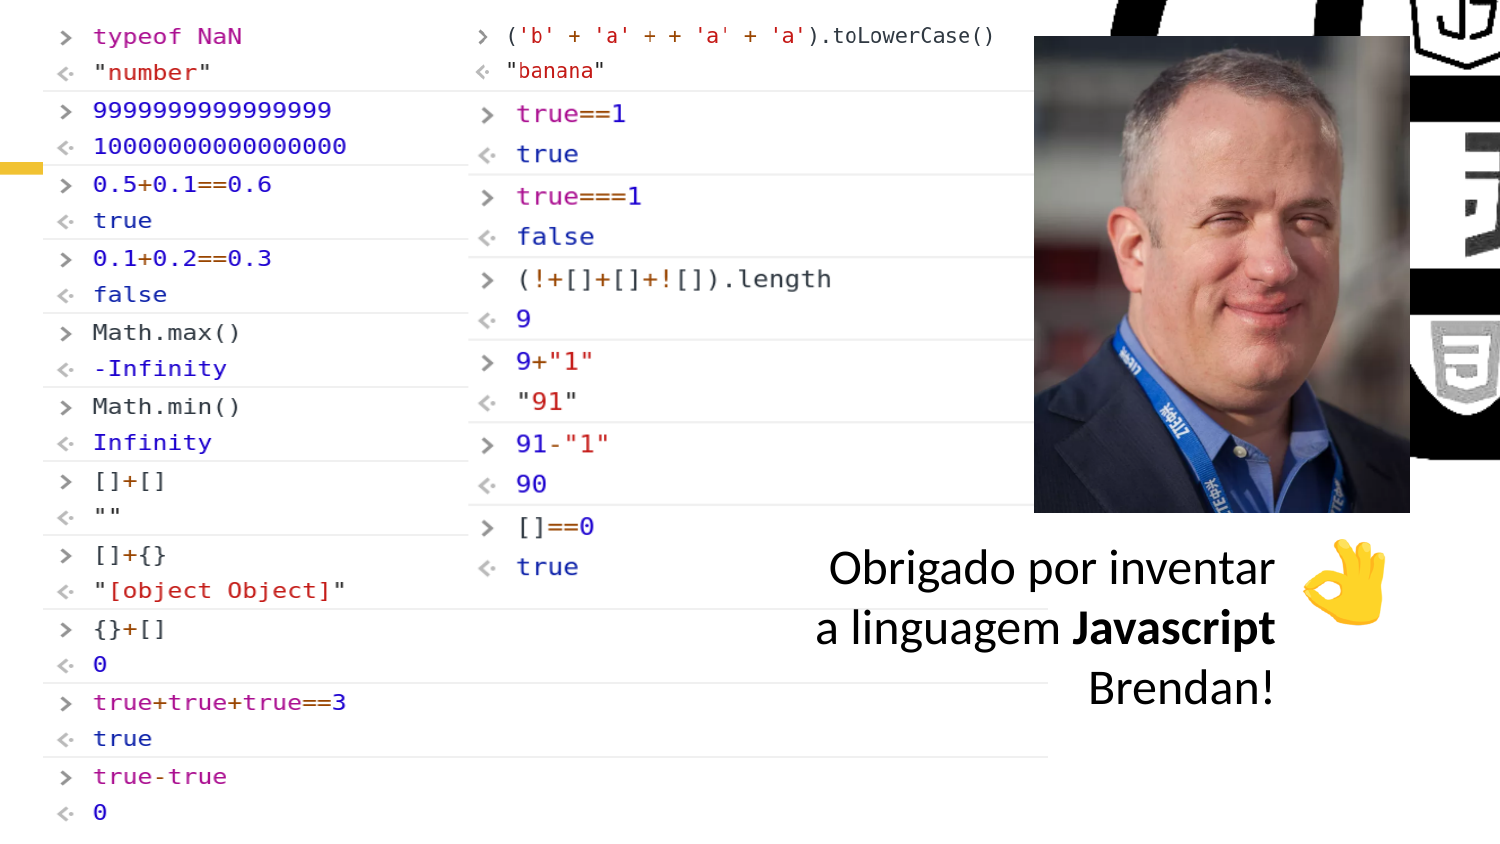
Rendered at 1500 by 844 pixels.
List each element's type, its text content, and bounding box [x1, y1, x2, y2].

text_box Obrigado por inventar a linguagem Javascript Brendan! [745, 531, 1291, 718]
picture [43, 0, 1500, 827]
